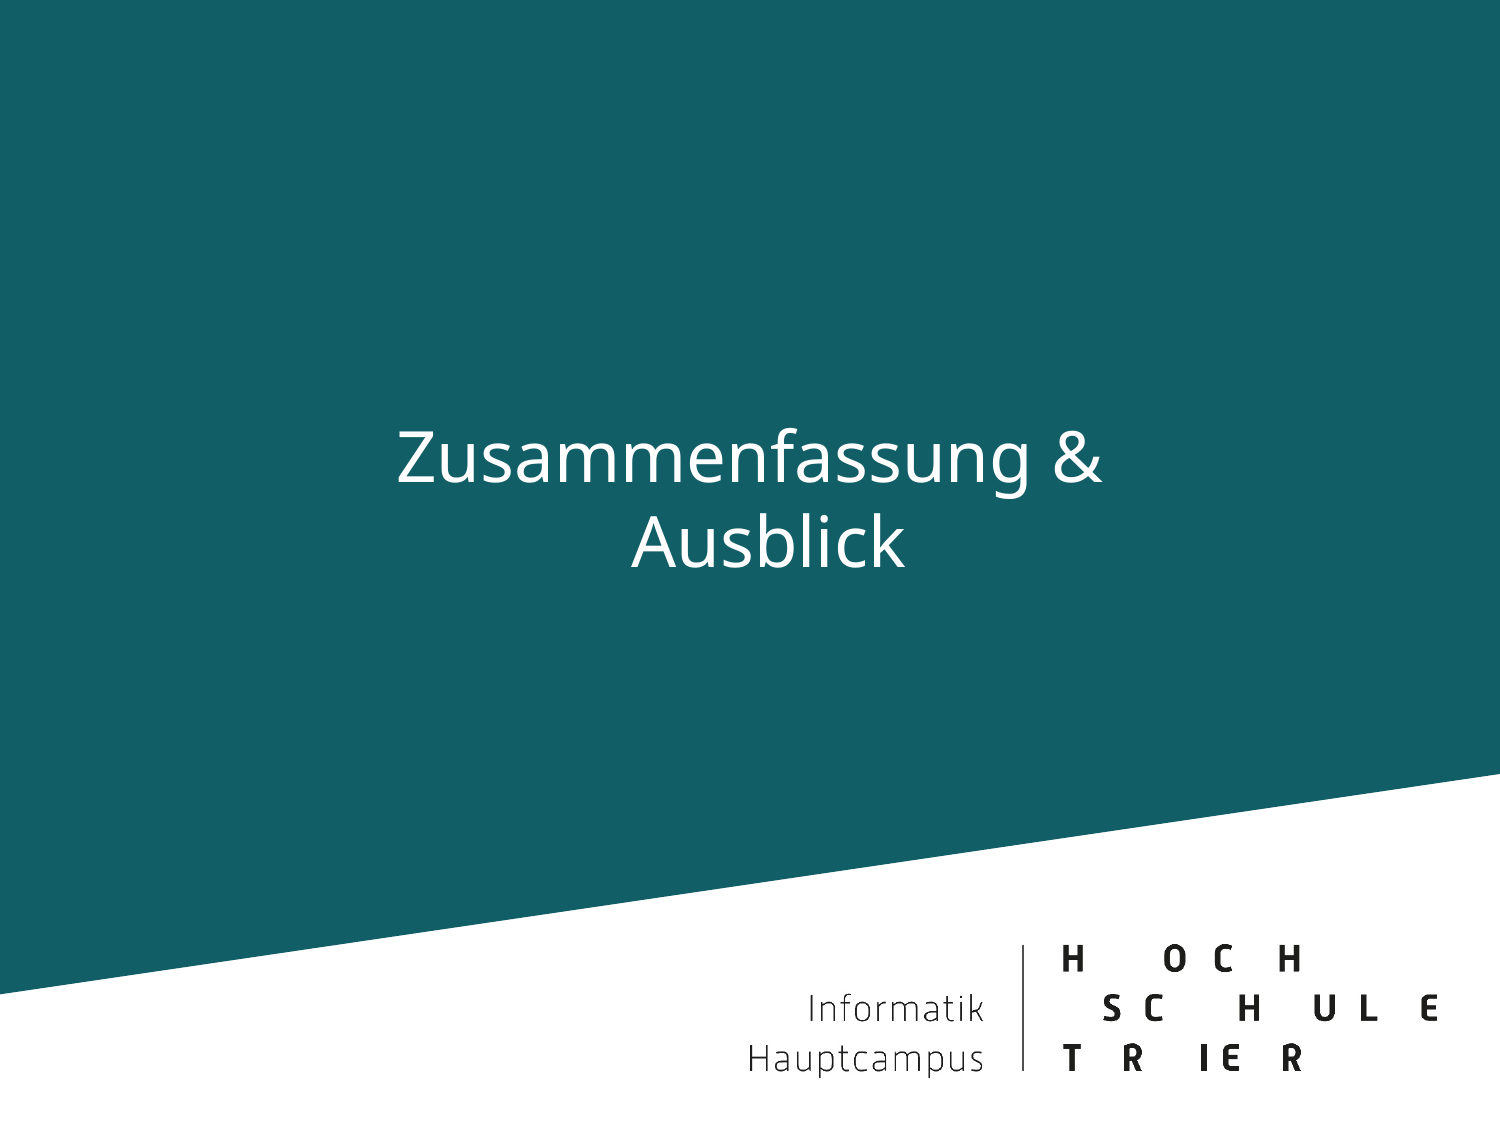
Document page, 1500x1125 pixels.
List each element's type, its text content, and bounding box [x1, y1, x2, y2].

list Zusammenfassung & Ausblick [319, 404, 1181, 531]
picture [750, 944, 1437, 1078]
